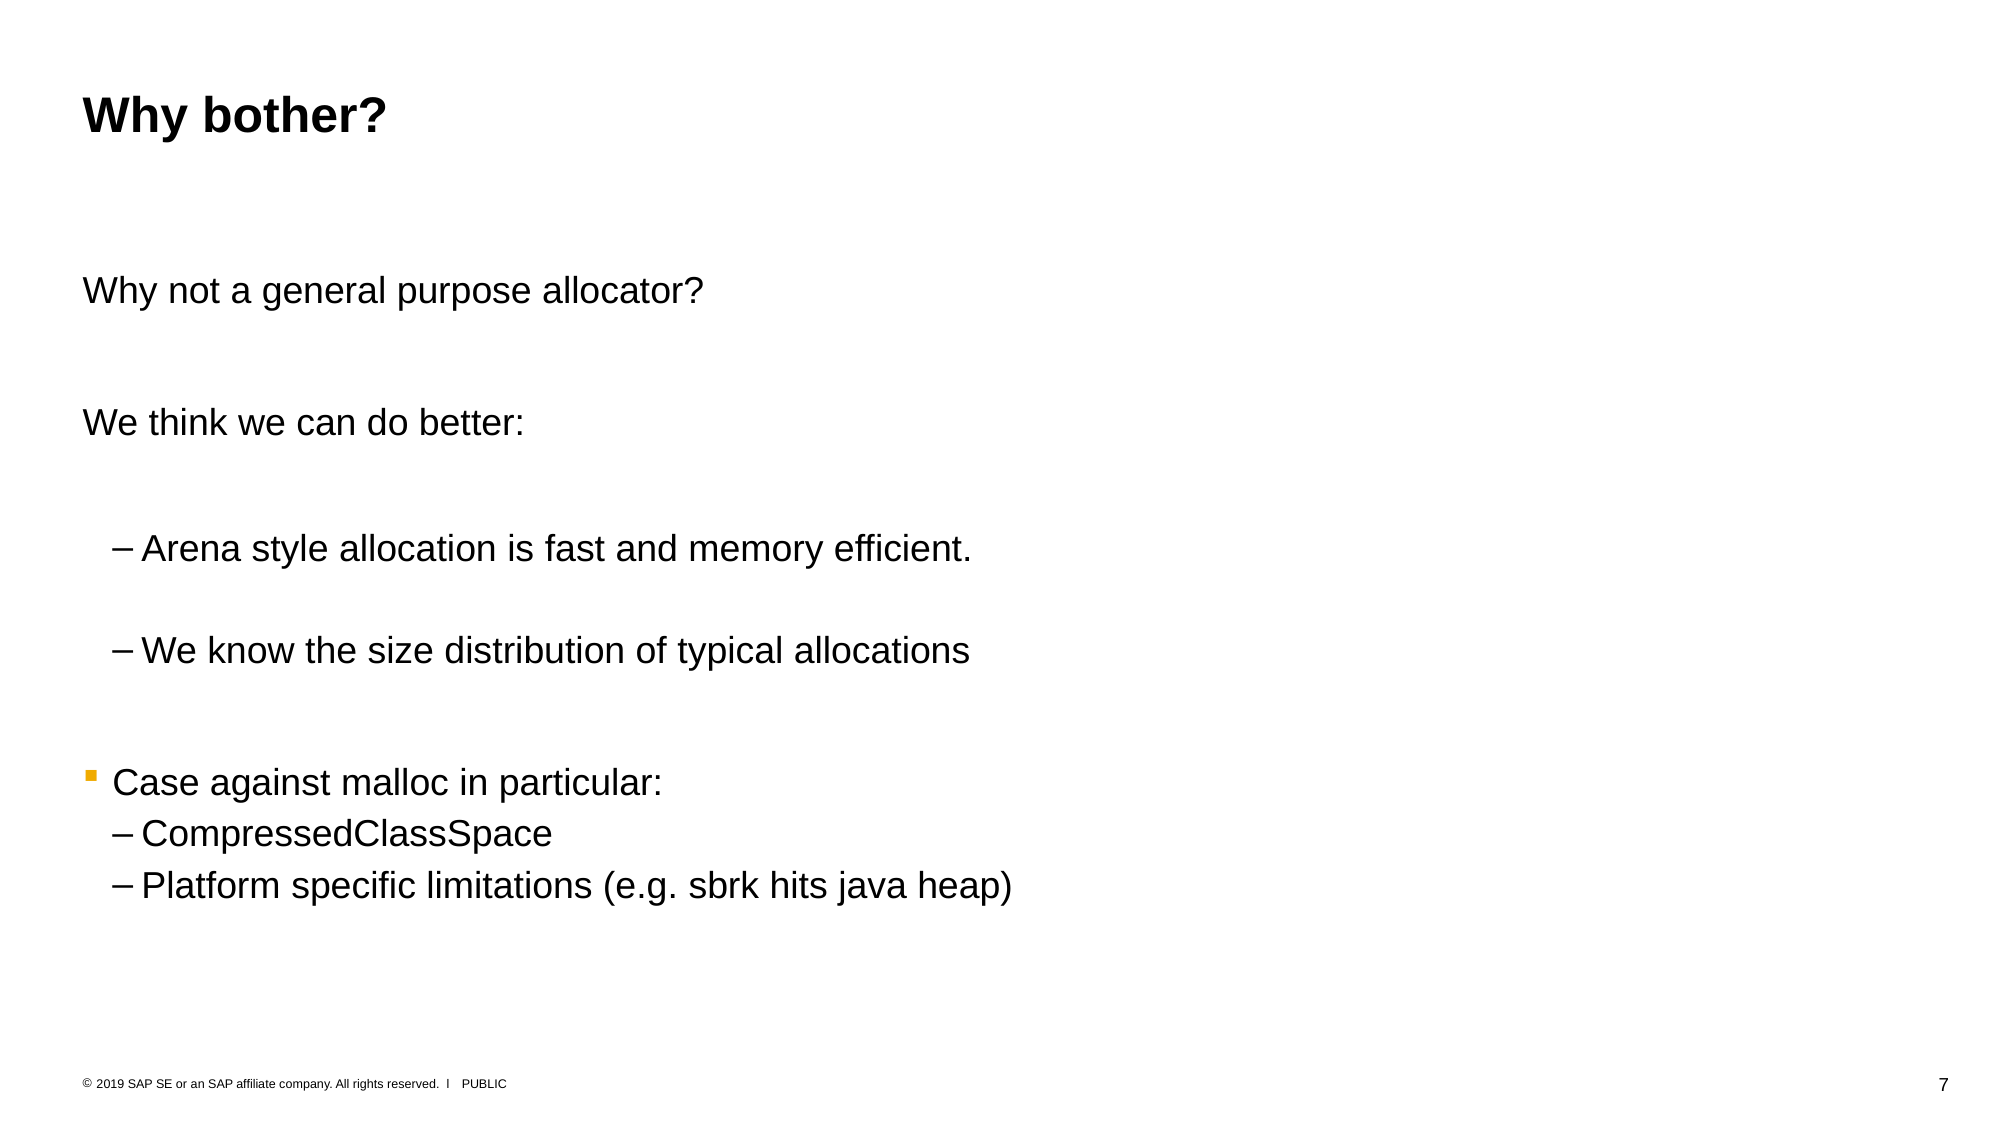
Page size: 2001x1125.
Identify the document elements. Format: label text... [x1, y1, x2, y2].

list Why not a general purpose allocator? We think we can do better: Arena style allocation is fast and memory efficient. We know the size distribution of typical allocations Case against malloc in particular: CompressedClassSpace Platform specific limitations (e.g. sbrk hits java heap) [82, 265, 1918, 1040]
title Why bother? [82, 82, 1918, 144]
